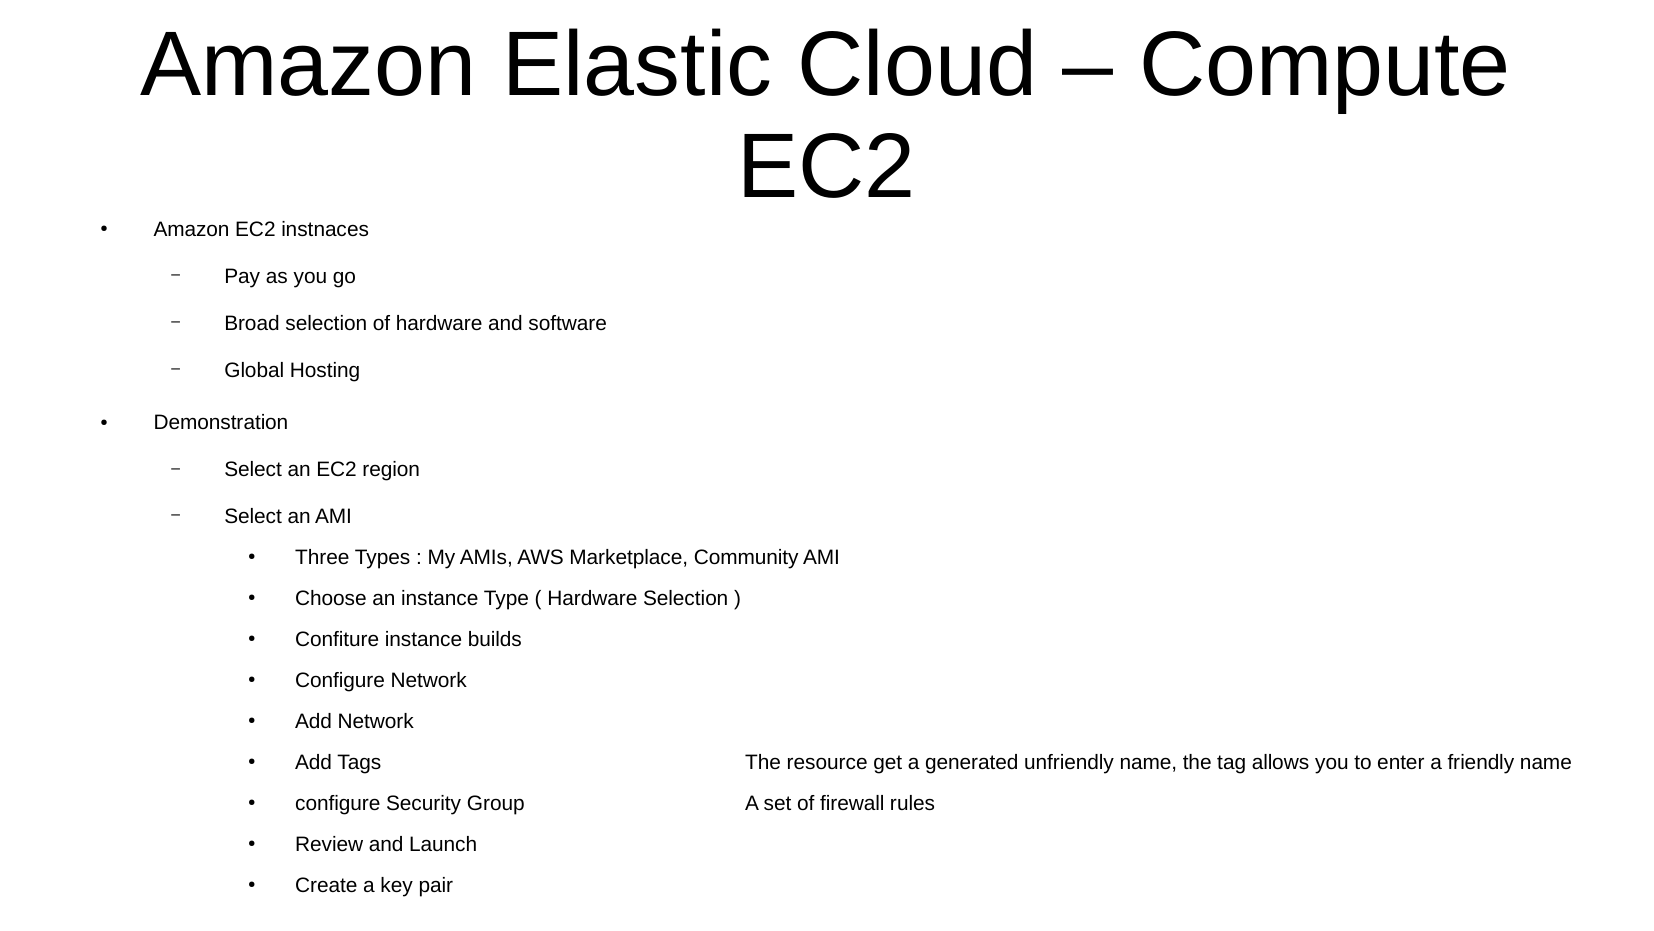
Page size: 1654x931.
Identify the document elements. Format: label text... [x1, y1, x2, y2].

list Amazon EC2 instnaces Pay as you go Broad selection of hardware and software Global Hosting Demonstration Select an EC2 region Select an AMI Three Types : My AMIs, AWS Marketplace, Community AMI Choose an instance Type ( Hardware Selection ) Confiture instance builds Configure Network Add Network Add Tags The resource get a generated unfriendly name, the tag allows you to enter a friendly name configure Security Group A set of firewall rules Review and Launch Create a key pair [82, 217, 1636, 916]
title Amazon Elastic Cloud – Compute EC2 [82, 12, 1571, 217]
